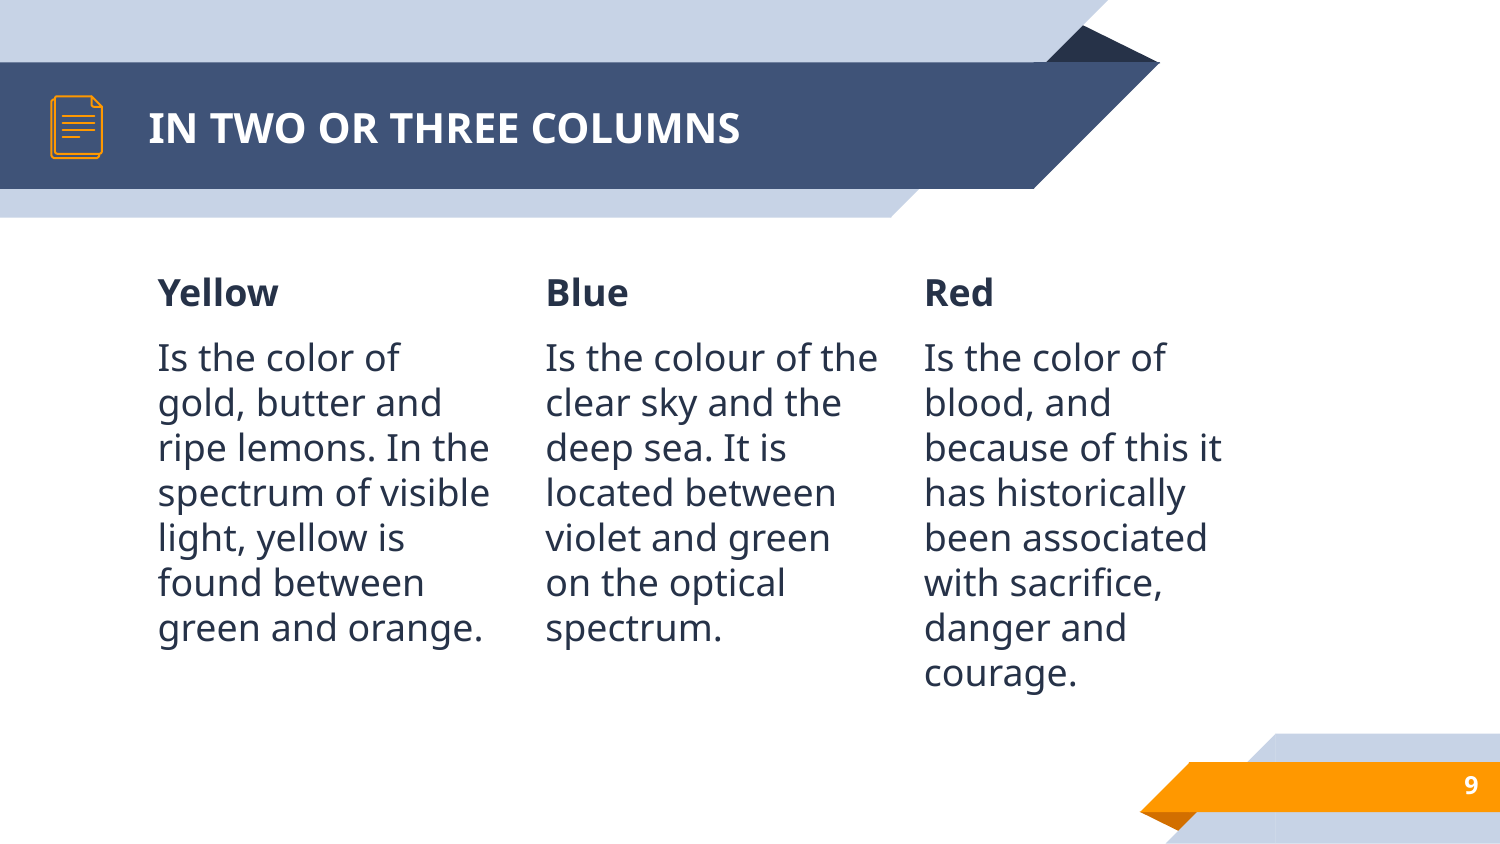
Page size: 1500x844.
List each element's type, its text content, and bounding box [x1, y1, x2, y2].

list Yellow Is the color of gold, butter and ripe lemons. In the spectrum of visible light, yellow is found between green and orange. [142, 253, 512, 698]
slide_number <número> [1249, 760, 1494, 813]
list Red Is the color of blood, and because of this it has historically been associated with sacrifice, danger and courage. [908, 253, 1278, 698]
list Blue Is the colour of the clear sky and the deep sea. It is located between violet and green on the optical spectrum. [530, 253, 900, 698]
title IN TWO OR THREE COLUMNS [133, 64, 997, 190]
